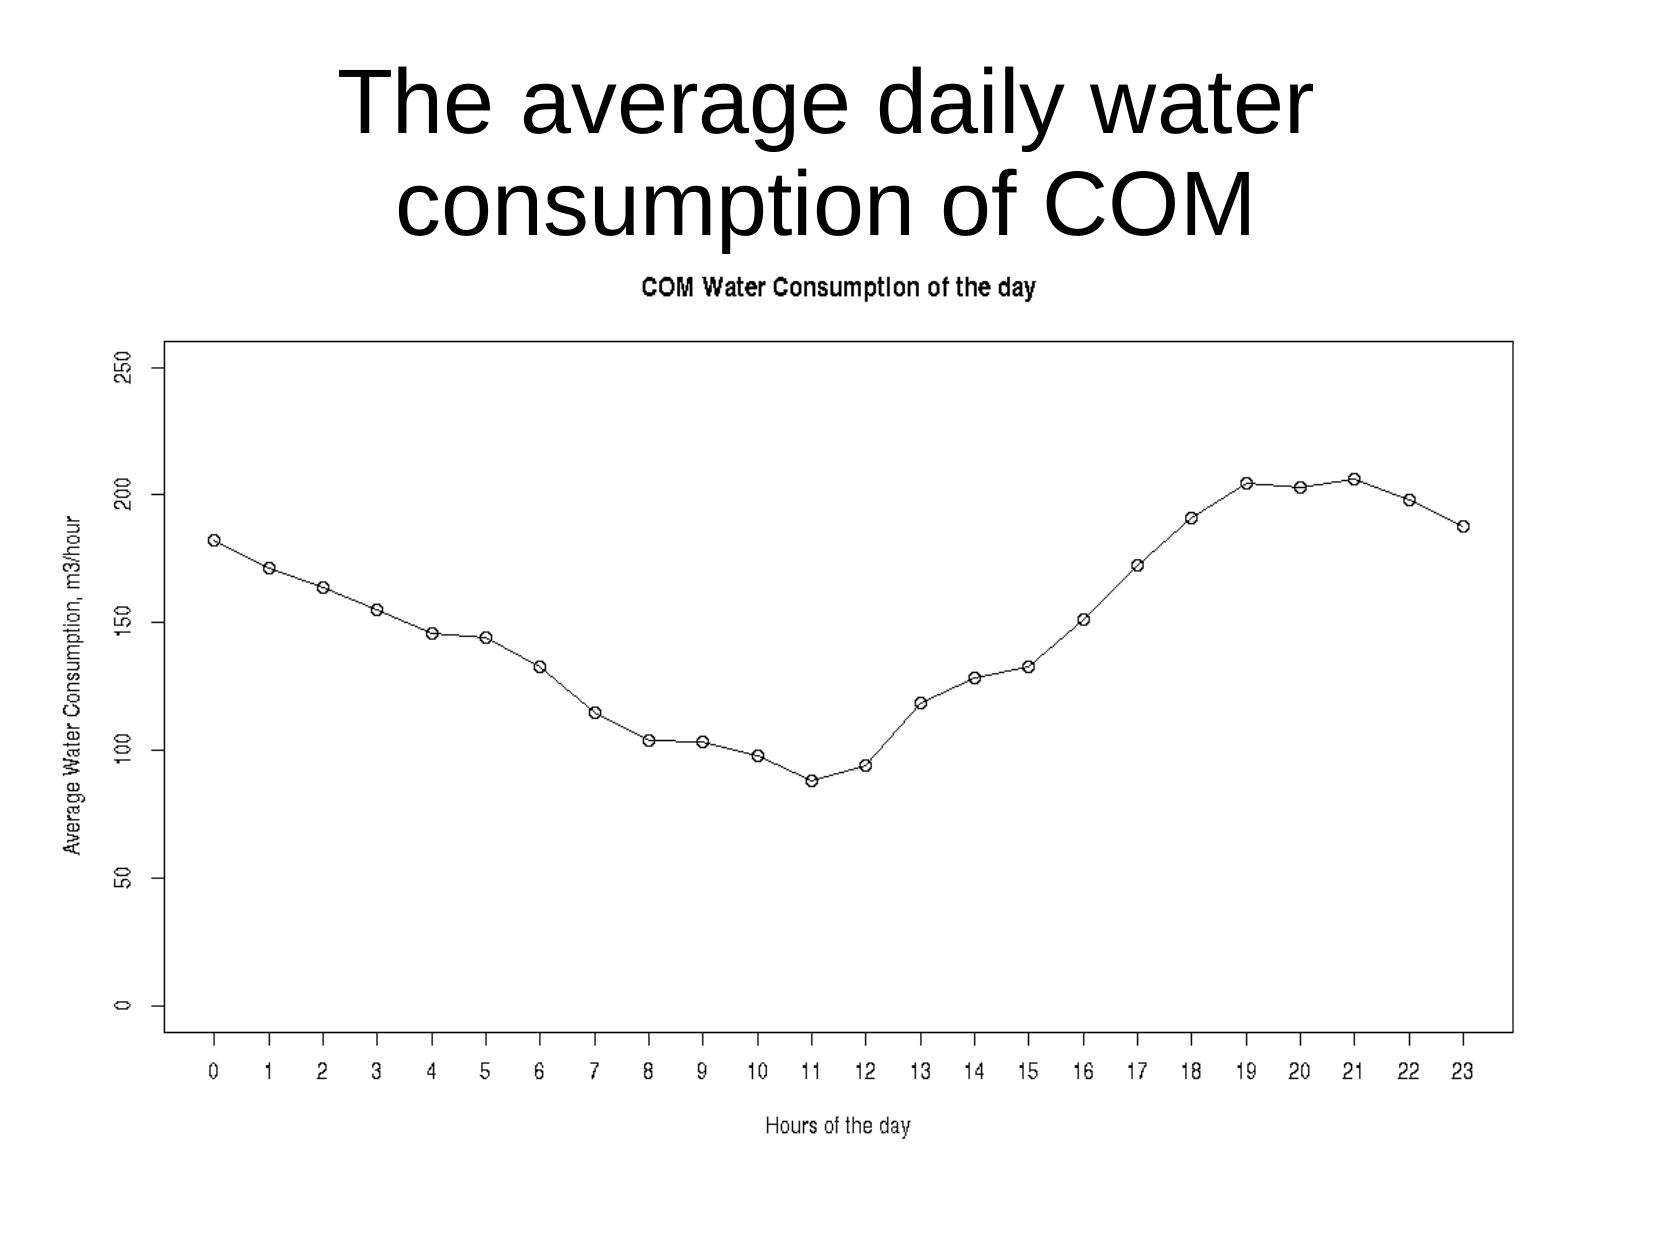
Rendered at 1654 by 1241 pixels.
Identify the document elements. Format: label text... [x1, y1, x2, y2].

title The average daily water consumption of COM [82, 49, 1571, 257]
picture [59, 259, 1536, 1146]
